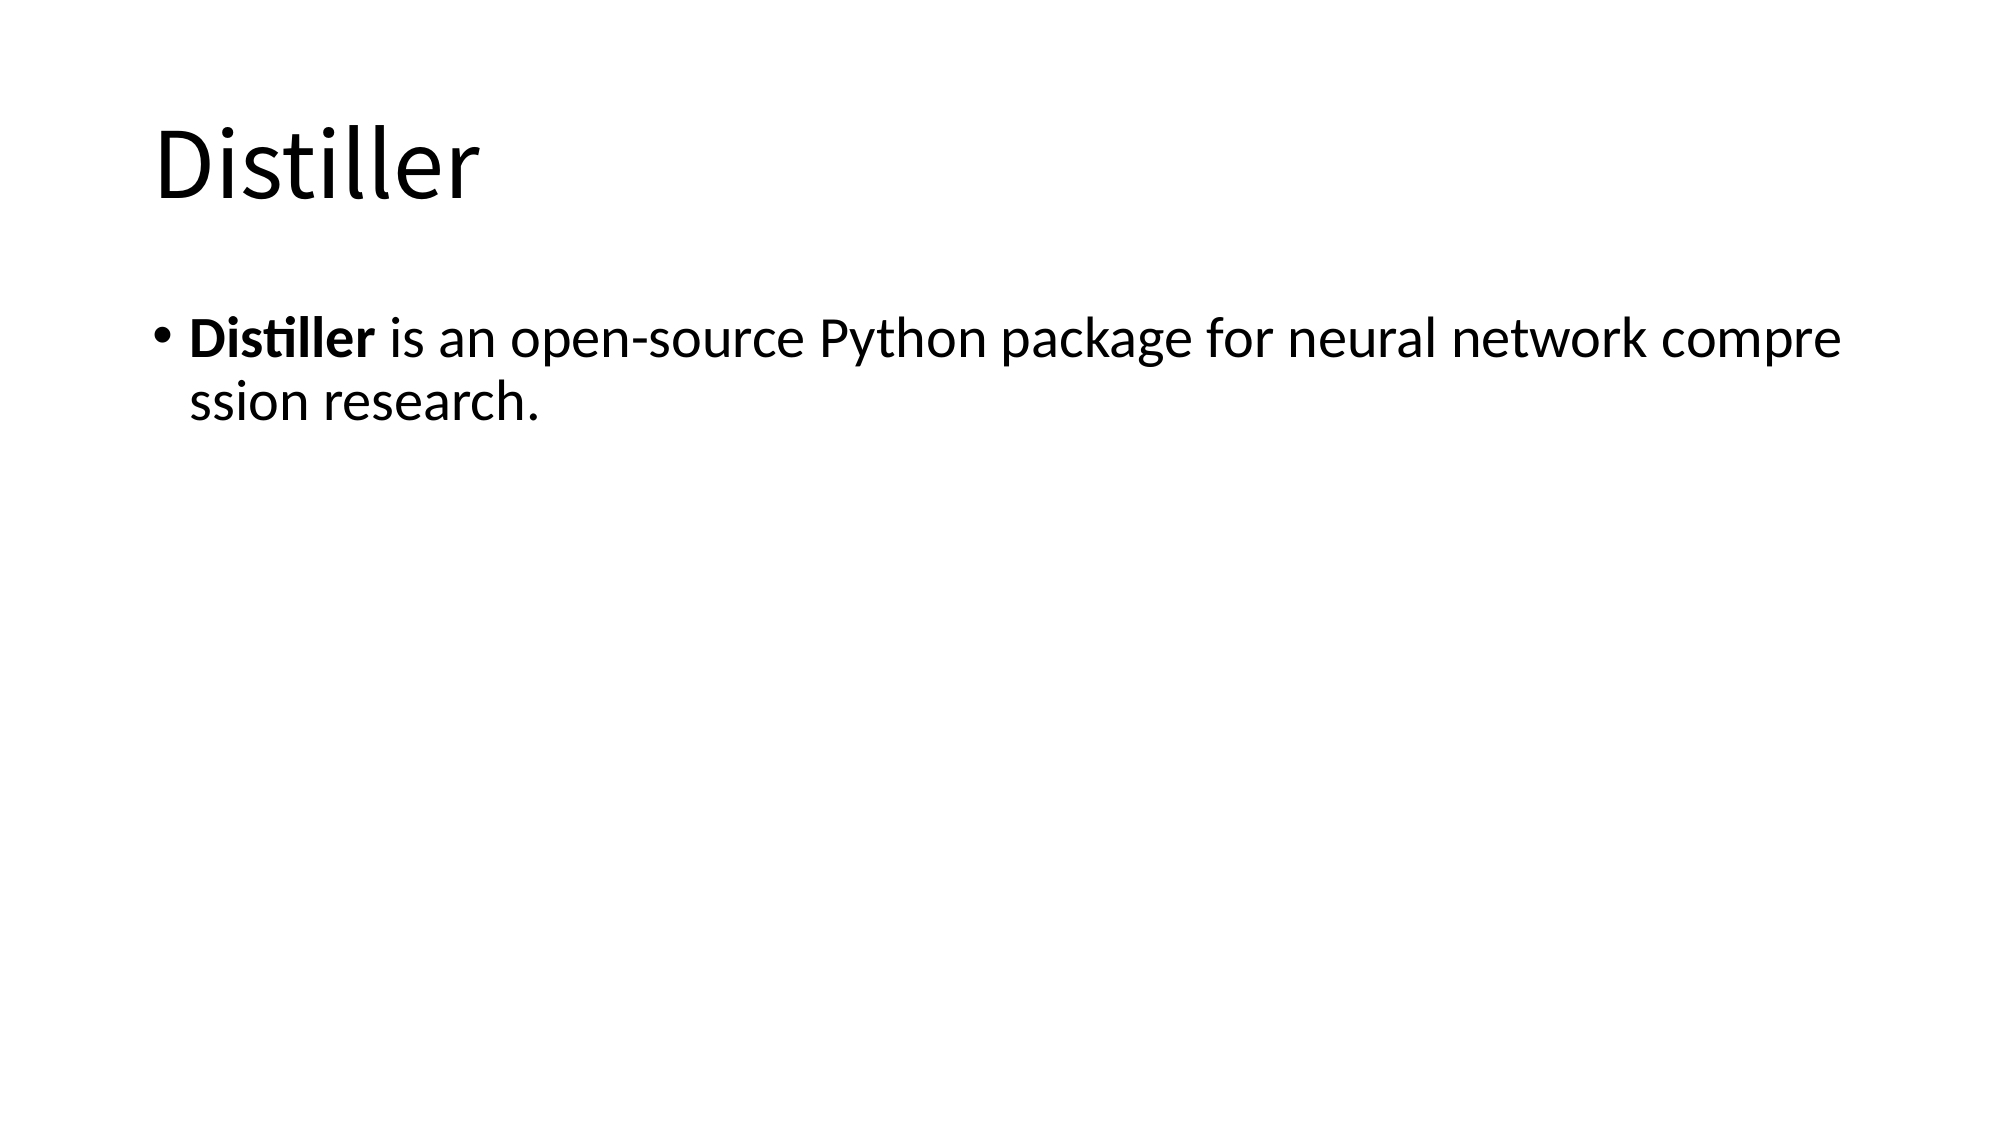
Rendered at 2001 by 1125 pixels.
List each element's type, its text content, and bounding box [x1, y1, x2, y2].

list Distiller is an open-source Python package for neural network compression research. [137, 299, 1863, 1014]
title Distiller [137, 59, 1863, 278]
